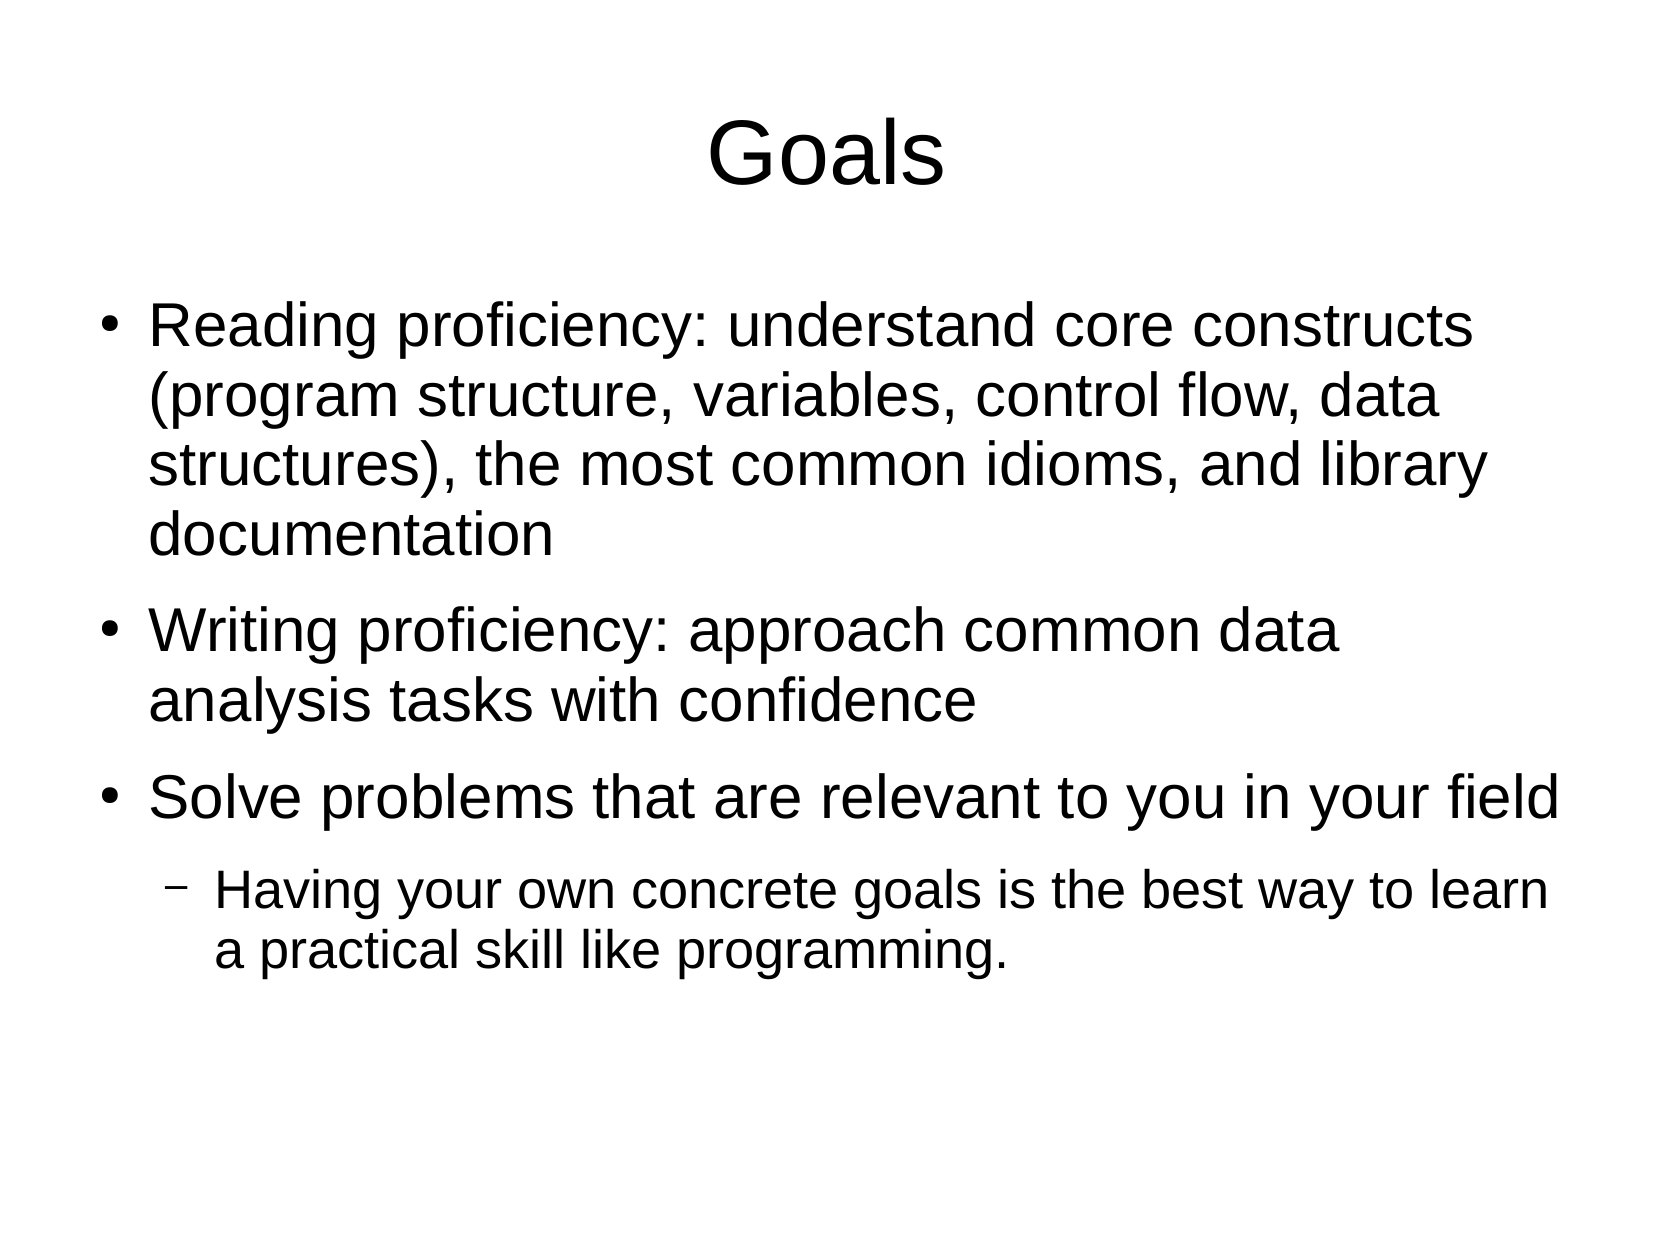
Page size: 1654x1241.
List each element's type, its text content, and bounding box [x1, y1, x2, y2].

title Goals [82, 49, 1571, 257]
list Reading proficiency: understand core constructs (program structure, variables, control flow, data structures), the most common idioms, and library documentation Writing proficiency: approach common data analysis tasks with confidence Solve problems that are relevant to you in your field Having your own concrete goals is the best way to learn a practical skill like programming. [82, 290, 1571, 1010]
